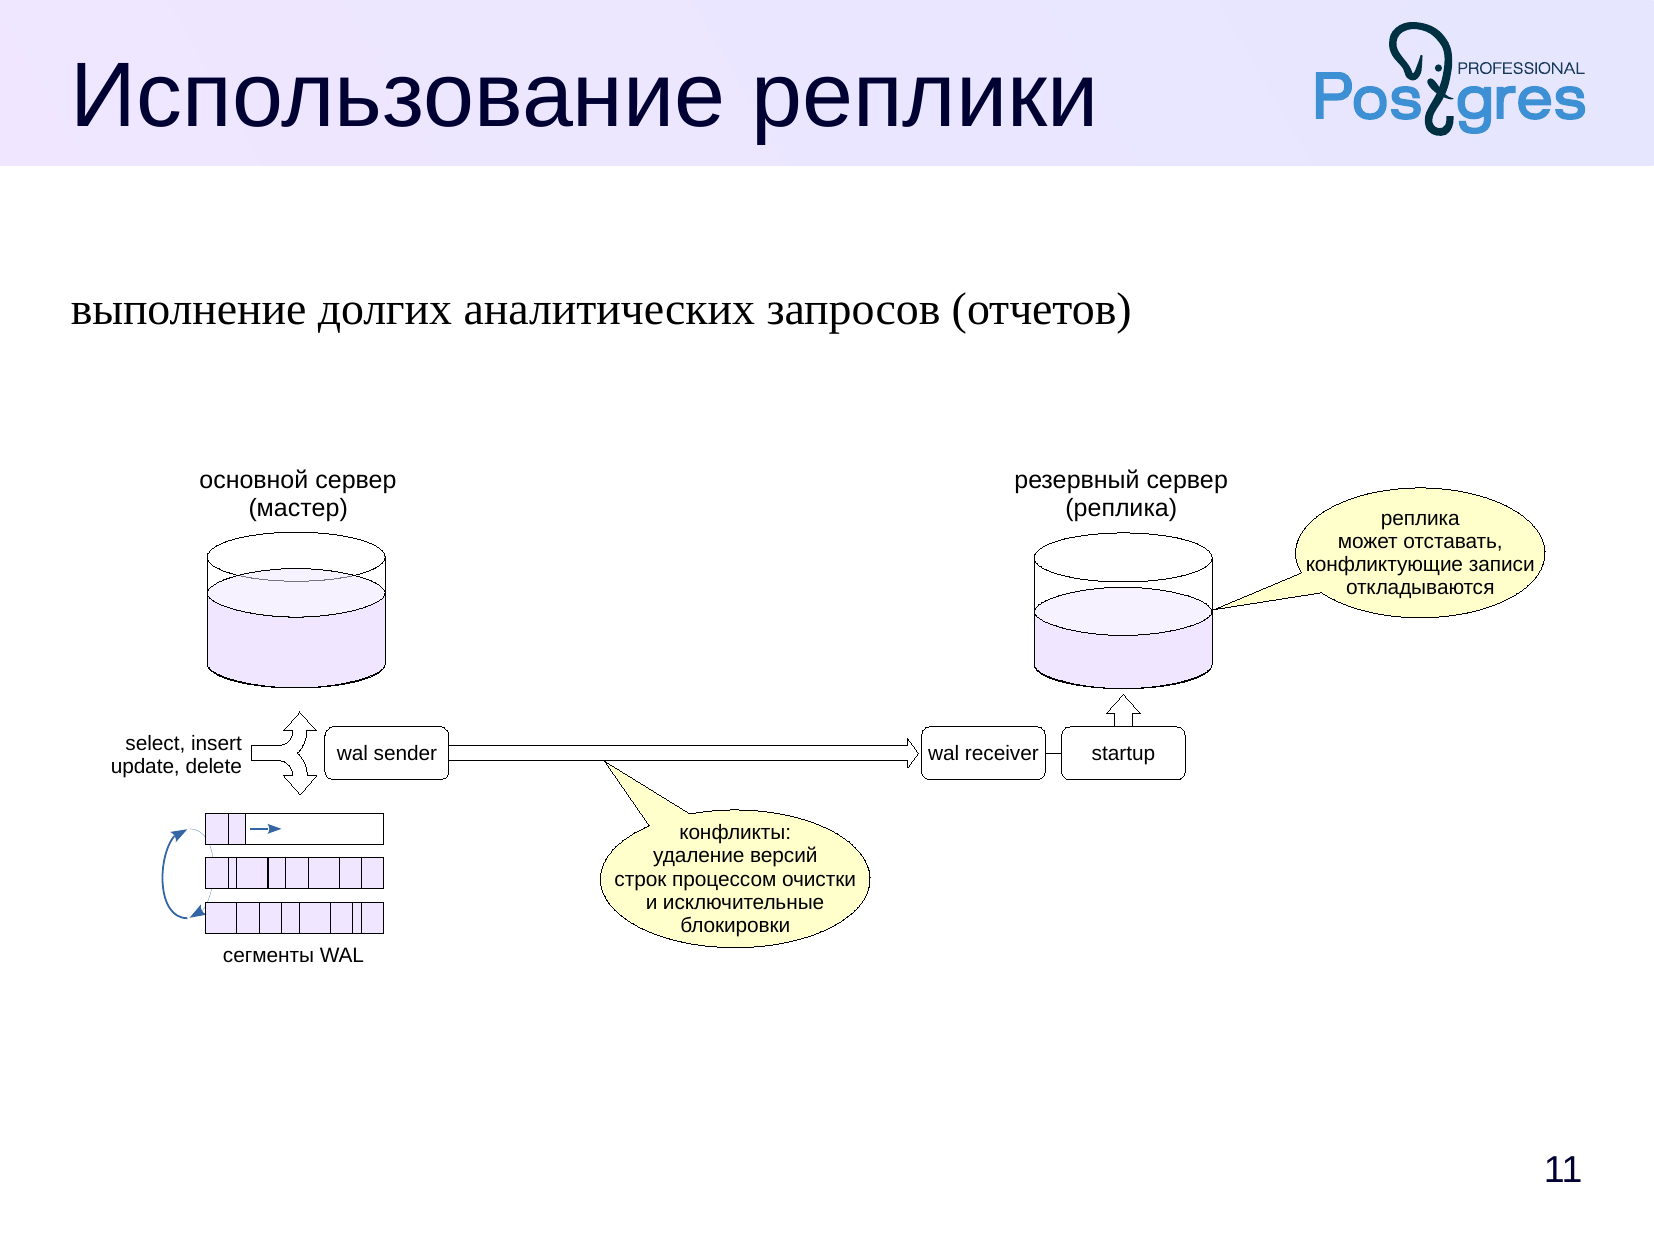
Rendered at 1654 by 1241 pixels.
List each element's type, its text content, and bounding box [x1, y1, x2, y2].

text_box [206, 903, 383, 933]
text_box [1106, 694, 1141, 726]
text_box реплика может отставать, конфликтующие записи откладываются [1213, 487, 1546, 618]
text_box wal sender [324, 726, 449, 780]
text_box startup [1061, 726, 1186, 780]
title Использование реплики [70, 43, 1241, 147]
text_box [206, 814, 246, 844]
text_box резервный сервер (реплика) [999, 458, 1244, 530]
text_box [449, 738, 919, 768]
text_box основной сервер (мастер) [184, 458, 413, 530]
text_box [258, 711, 317, 795]
text_box [207, 532, 386, 688]
text_box [206, 858, 383, 888]
text_box wal receiver [921, 726, 1046, 780]
text_box select, insert update, delete [96, 724, 258, 786]
list выполнение долгих аналитических запросов (отчетов) [70, 283, 1583, 1141]
text_box конфликты: удаление версий строк процессом очистки и исключительные блокировки [600, 761, 871, 948]
text_box [1034, 532, 1213, 689]
text_box сегменты WAL [208, 936, 380, 975]
